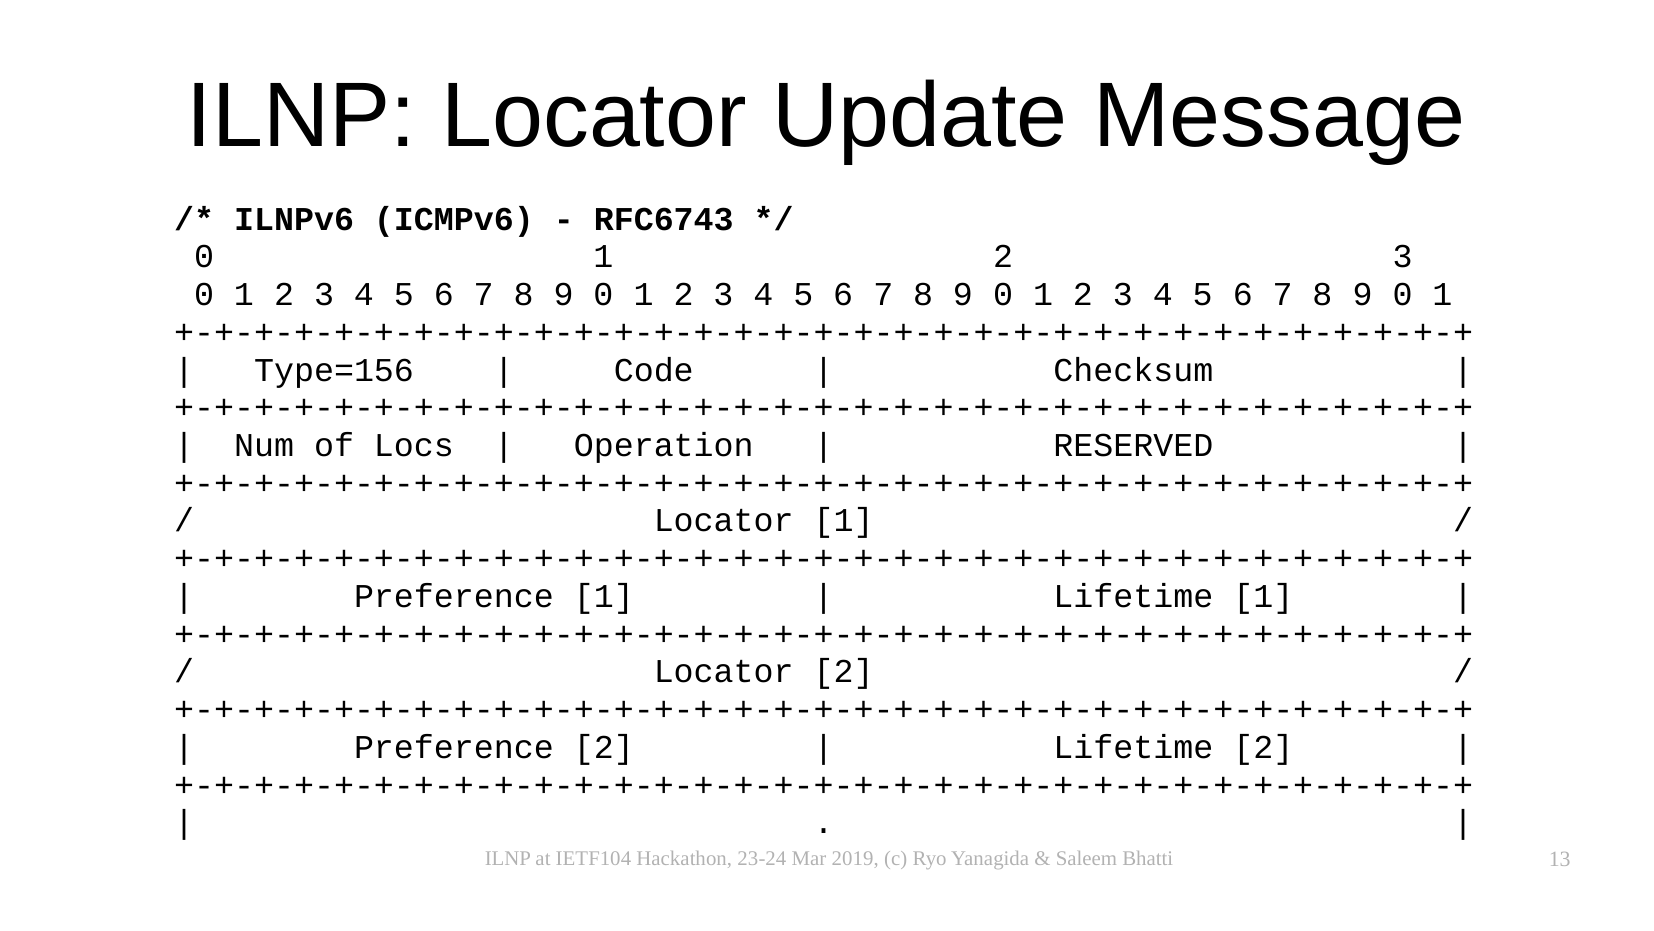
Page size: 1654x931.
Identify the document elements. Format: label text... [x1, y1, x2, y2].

text_box /* ILNPv6 (ICMPv6) - RFC6743 */ 0 1 2 3 0 1 2 3 4 5 6 7 8 9 0 1 2 3 4 5 6 7 8 9 0 1 2 3 4 5 6 7 8 9 0 1 +-+-+-+-+-+-+-+-+-+-+-+-+-+-+-+-+-+-+-+-+-+-+-+-+-+-+-+-+-+-+-+-+ | Type=156 | Code | Checksum | +-+-+-+-+-+-+-+-+-+-+-+-+-+-+-+-+-+-+-+-+-+-+-+-+-+-+-+-+-+-+-+-+ | Num of Locs | Operation | RESERVED | +-+-+-+-+-+-+-+-+-+-+-+-+-+-+-+-+-+-+-+-+-+-+-+-+-+-+-+-+-+-+-+-+ / Locator [1] / +-+-+-+-+-+-+-+-+-+-+-+-+-+-+-+-+-+-+-+-+-+-+-+-+-+-+-+-+-+-+-+-+ | Preference [1] | Lifetime [1] | +-+-+-+-+-+-+-+-+-+-+-+-+-+-+-+-+-+-+-+-+-+-+-+-+-+-+-+-+-+-+-+-+ / Locator [2] / +-+-+-+-+-+-+-+-+-+-+-+-+-+-+-+-+-+-+-+-+-+-+-+-+-+-+-+-+-+-+-+-+ | Preference [2] | Lifetime [2] | +-+-+-+-+-+-+-+-+-+-+-+-+-+-+-+-+-+-+-+-+-+-+-+-+-+-+-+-+-+-+-+-+ | . | [159, 194, 1506, 852]
title ILNP: Locator Update Message [82, 37, 1571, 193]
